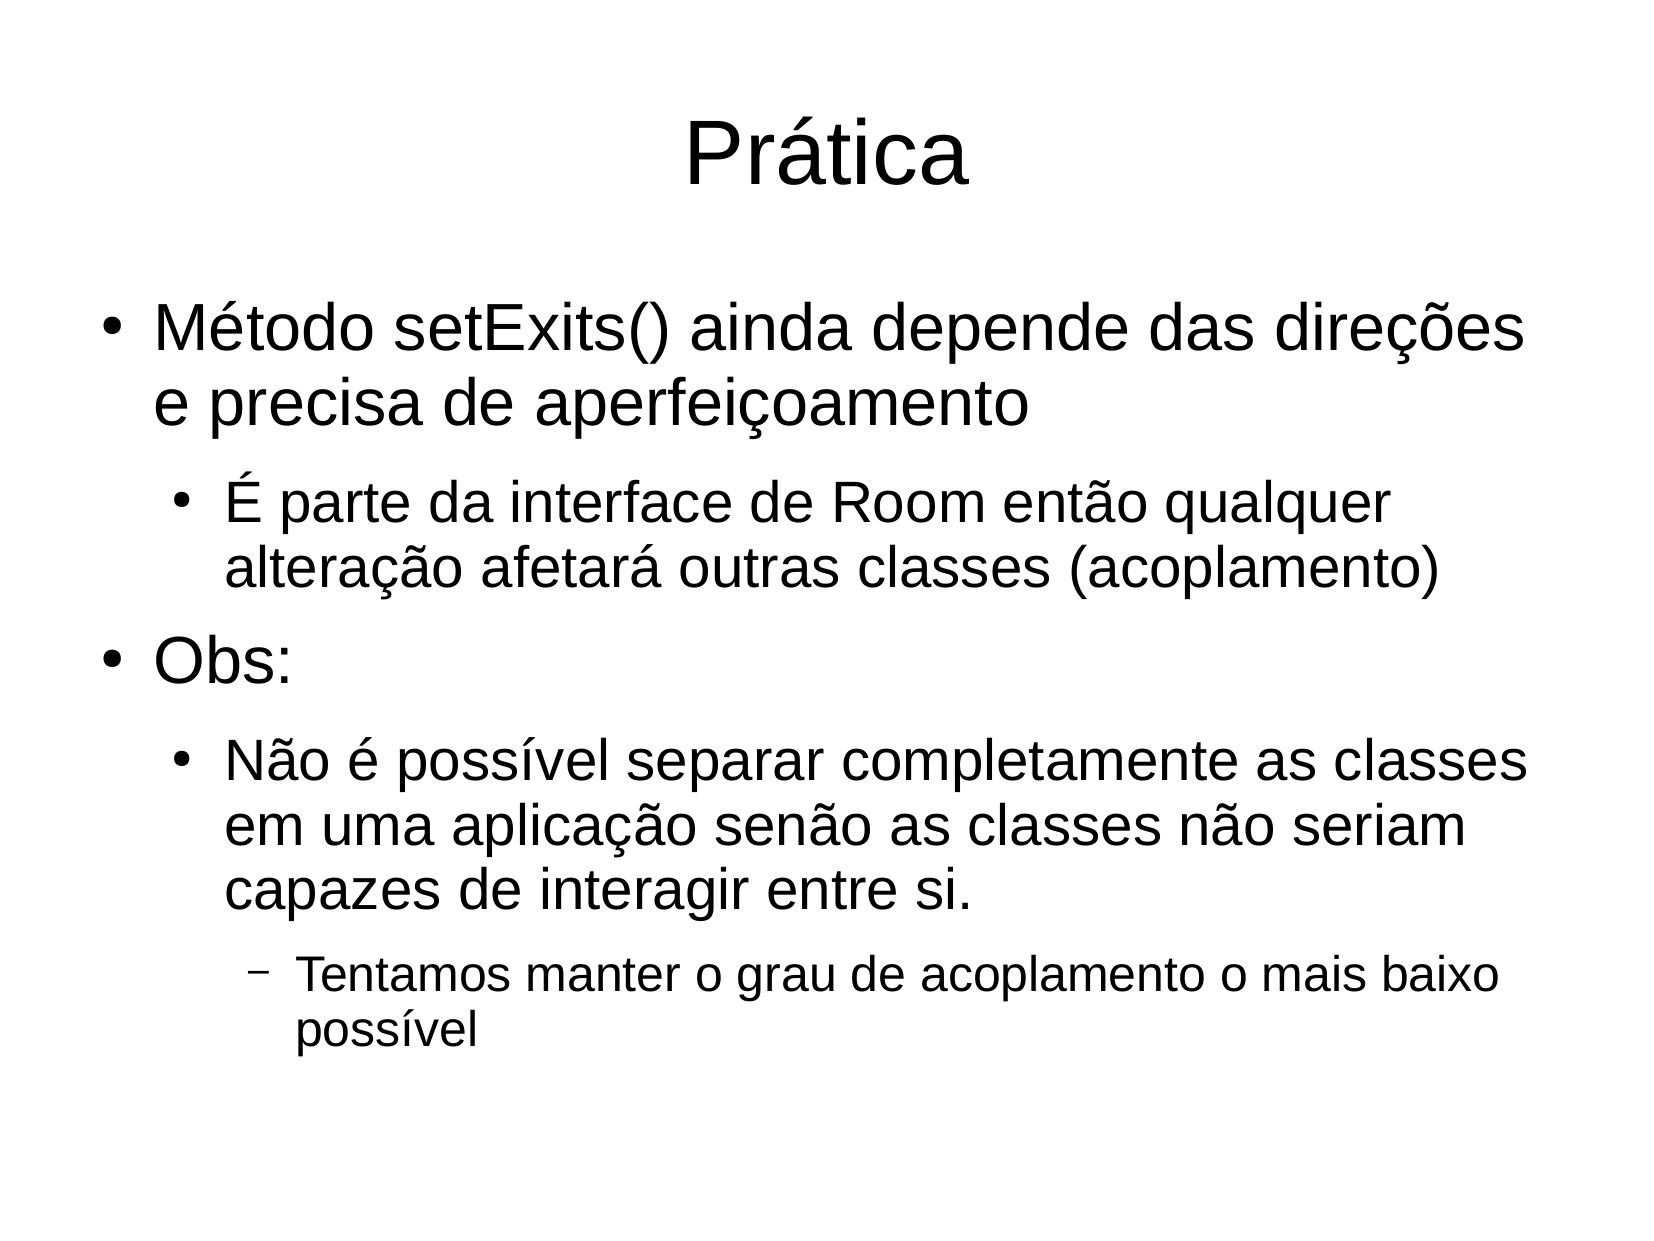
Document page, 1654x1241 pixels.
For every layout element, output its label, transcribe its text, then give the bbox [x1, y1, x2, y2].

title Prática [82, 49, 1571, 257]
list Método setExits() ainda depende das direções e precisa de aperfeiçoamento É parte da interface de Room então qualquer alteração afetará outras classes (acoplamento) Obs: Não é possível separar completamente as classes em uma aplicação senão as classes não seriam capazes de interagir entre si. Tentamos manter o grau de acoplamento o mais baixo possível [82, 290, 1571, 1109]
